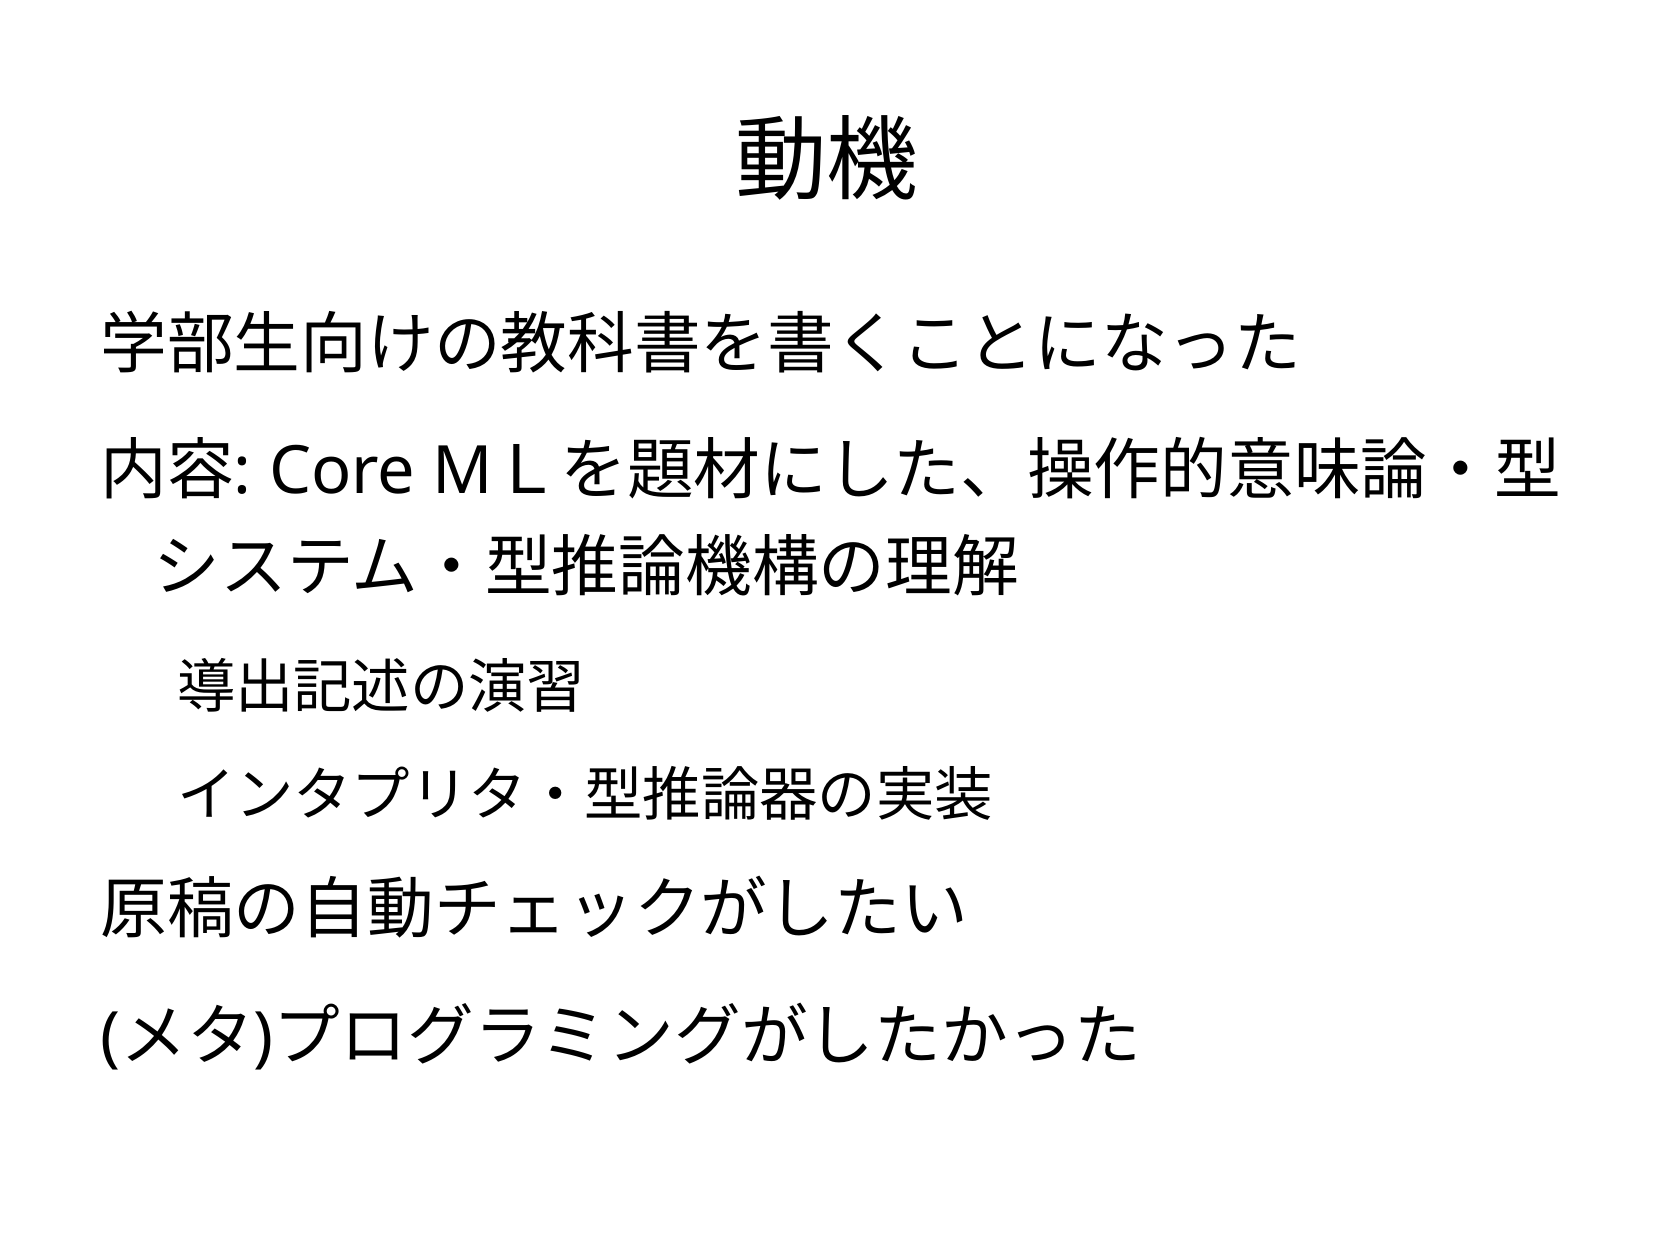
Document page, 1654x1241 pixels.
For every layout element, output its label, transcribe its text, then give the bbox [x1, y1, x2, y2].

list 学部生向けの教科書を書くことになった 内容: Core MＬを題材にした、操作的意味論・型システム・型推論機構の理解 導出記述の演習 インタプリタ・型推論器の実装 原稿の自動チェックがしたい (メタ)プログラミングがしたかった [82, 290, 1571, 1094]
title 動機 [82, 56, 1571, 250]
